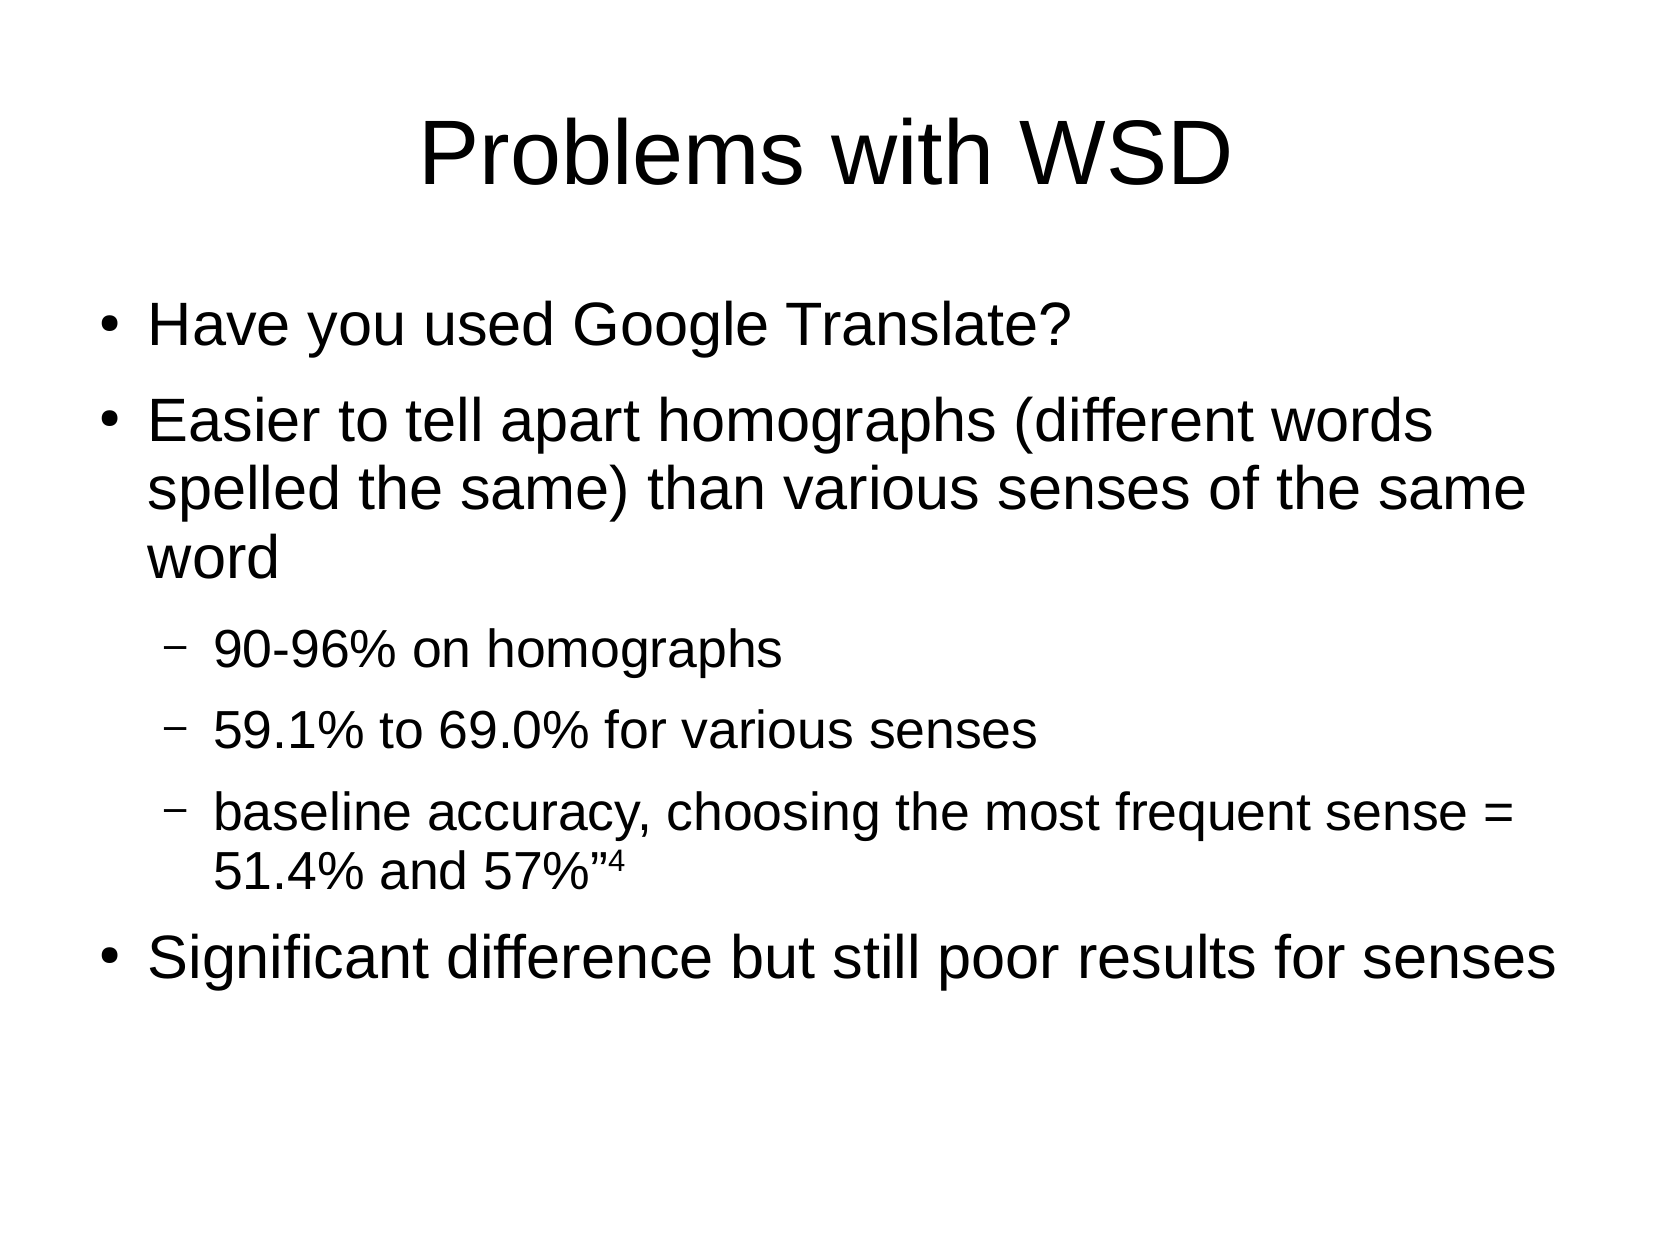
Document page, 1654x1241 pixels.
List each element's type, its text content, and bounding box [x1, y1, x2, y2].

list Have you used Google Translate? Easier to tell apart homographs (different words spelled the same) than various senses of the same word 90-96% on homographs 59.1% to 69.0% for various senses baseline accuracy, choosing the most frequent sense = 51.4% and 57%”4 Significant difference but still poor results for senses [82, 290, 1571, 1010]
title Problems with WSD [82, 49, 1571, 257]
